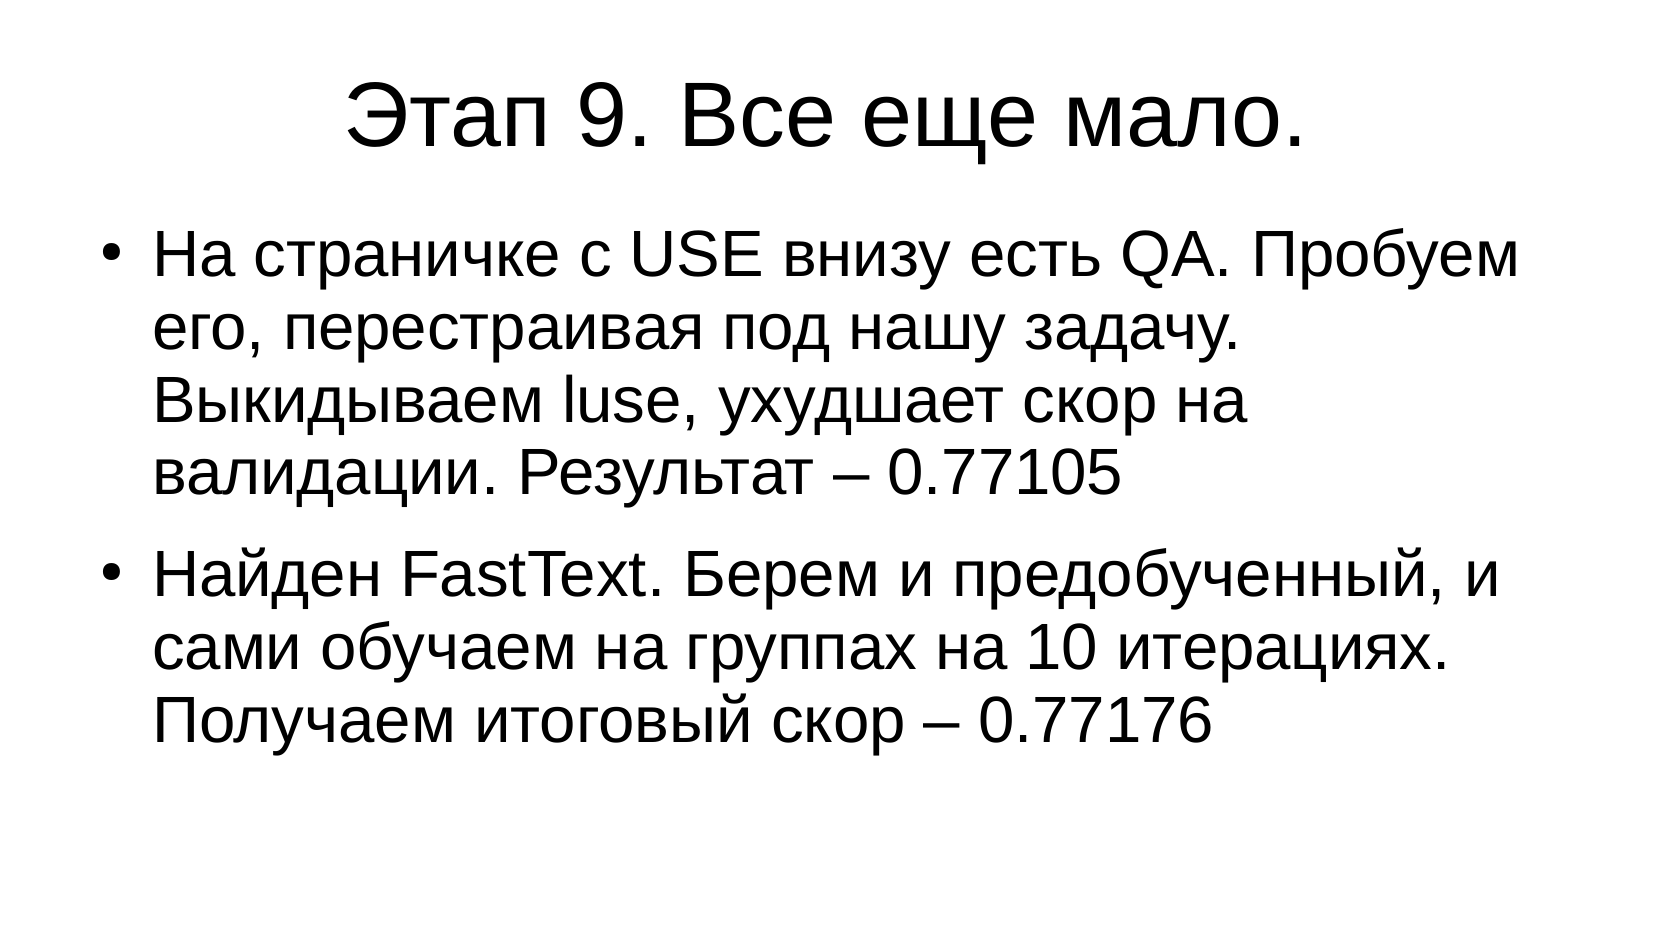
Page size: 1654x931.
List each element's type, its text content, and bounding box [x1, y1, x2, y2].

title Этап 9. Все еще мало. [82, 37, 1571, 193]
list На страничке с USE внизу есть QA. Пробуем его, перестраивая под нашу задачу. Выкидываем luse, ухудшает скор на валидации. Результат – 0.77105 Найден FastText. Берем и предобученный, и сами обучаем на группах на 10 итерациях. Получаем итоговый скор – 0.77176 [82, 217, 1571, 758]
